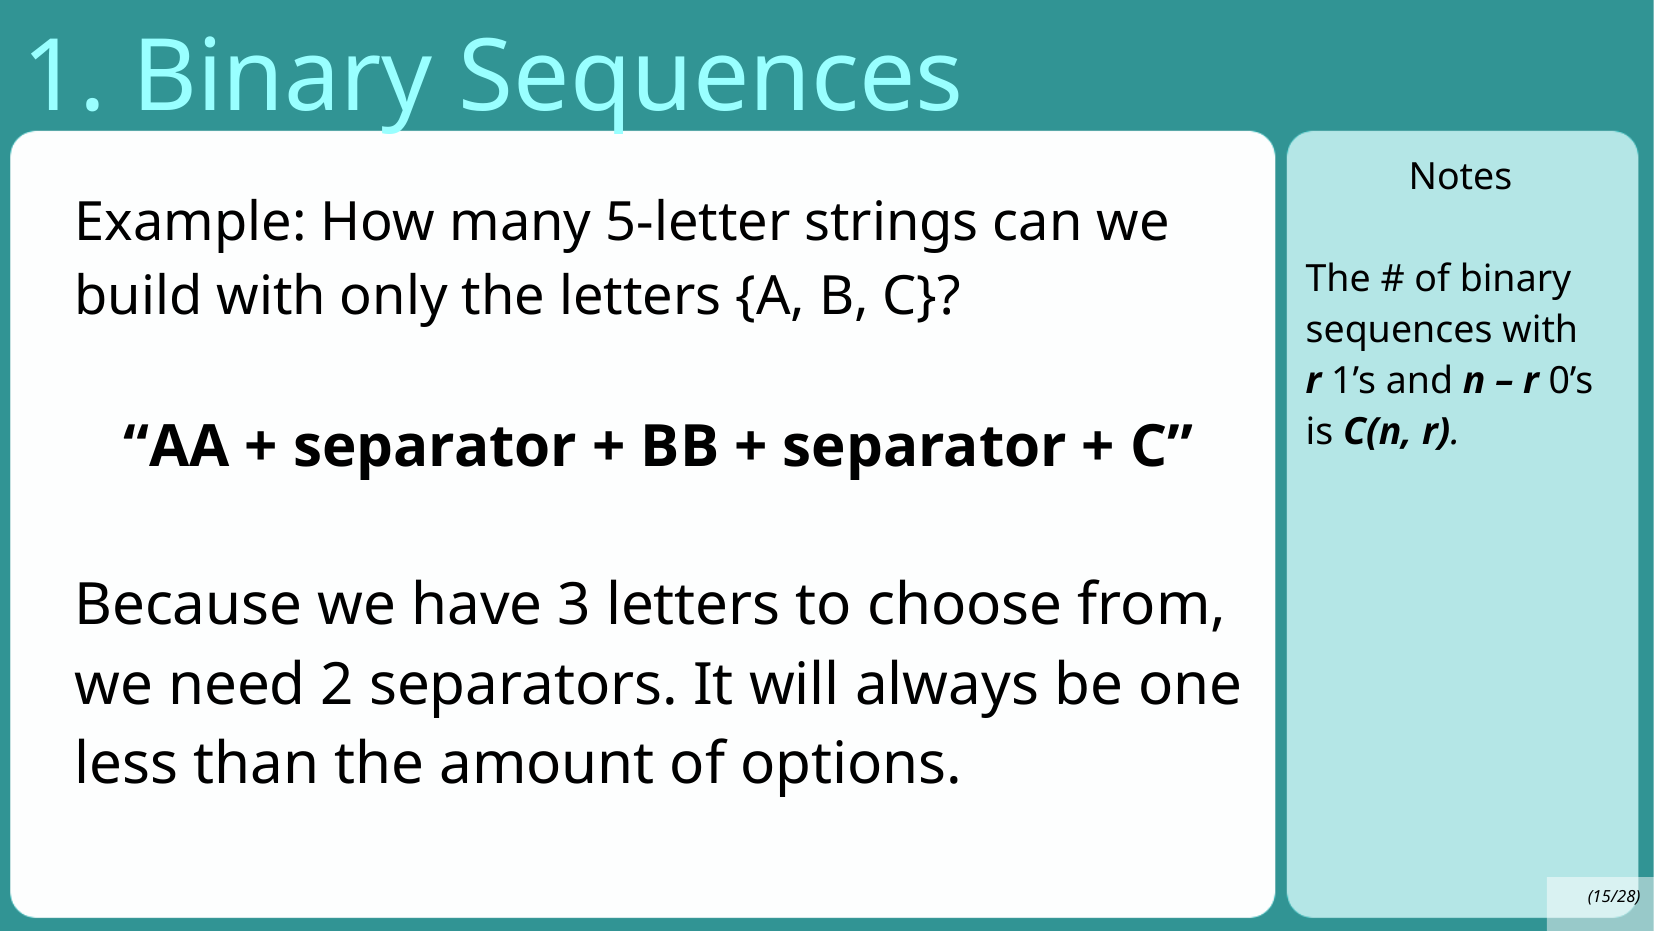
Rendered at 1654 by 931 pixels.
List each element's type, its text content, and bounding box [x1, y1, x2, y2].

picture [0, 0, 1654, 931]
text_box Example: How many 5-letter strings can we build with only the letters {A, B, C}? “AA + separator + BB + separator + C” Because we have 3 letters to choose from, we need 2 separators. It will always be one less than the amount of options. [74, 182, 1244, 692]
title 1. Binary Sequences [22, 13, 1511, 130]
text_box (<number>/28) [1546, 877, 1654, 931]
text_box Notes The # of binary sequences with r 1’s and n – r 0’s is C(n, r). [1290, 141, 1631, 661]
